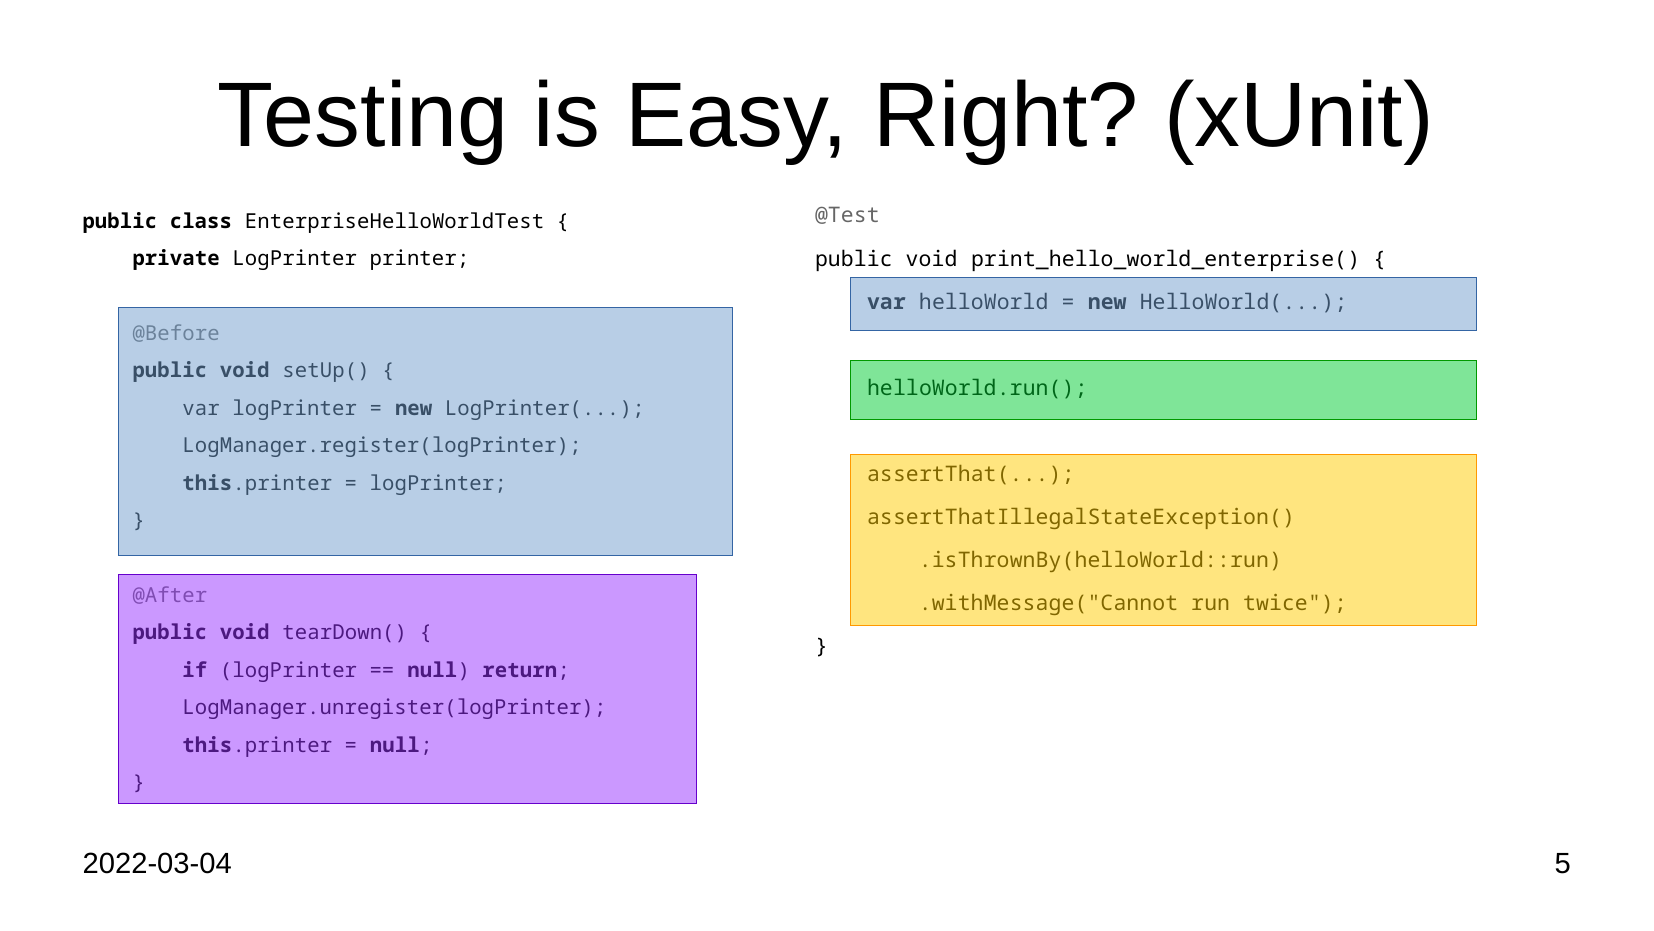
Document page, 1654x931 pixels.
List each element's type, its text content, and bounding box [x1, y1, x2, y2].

list @Test public void print_hello_world_enterprise() { var helloWorld = new HelloWorld(...); helloWorld.run(); assertThat(...); assertThatIllegalStateException() .isThrownBy(helloWorld::run) .withMessage("Cannot run twice"); } [814, 199, 1630, 668]
text_box [118, 574, 697, 804]
text_box [850, 360, 1477, 420]
text_box [850, 277, 1477, 331]
list public class EnterpriseHelloWorldTest { private LogPrinter printer; @Before public void setUp() { var logPrinter = new LogPrinter(...); LogManager.register(logPrinter); this.printer = logPrinter; } @After public void tearDown() { if (logPrinter == null) return; LogManager.unregister(logPrinter); this.printer = null; } [82, 205, 768, 804]
text_box [850, 454, 1477, 626]
title Testing is Easy, Right? (xUnit) [82, 37, 1571, 193]
text_box [118, 307, 733, 556]
